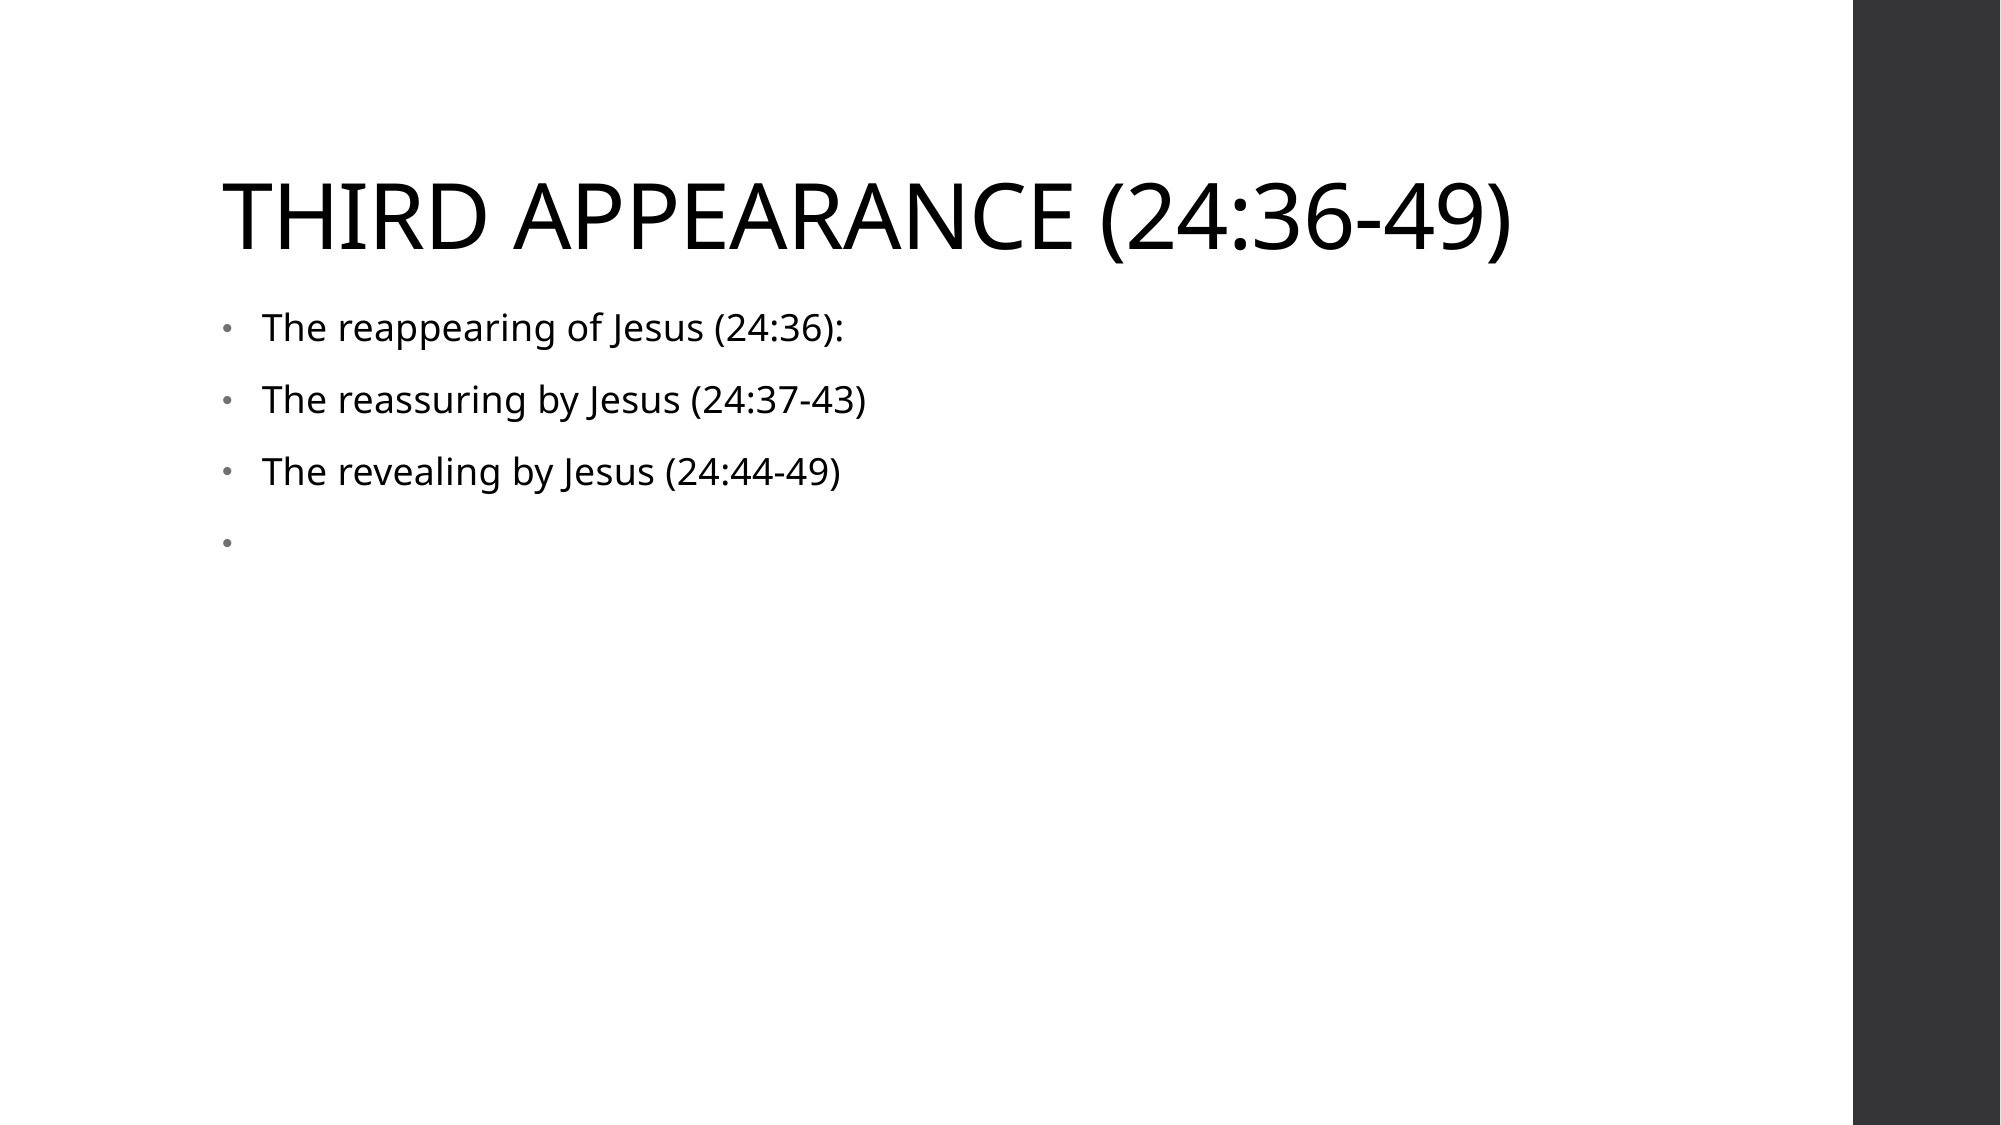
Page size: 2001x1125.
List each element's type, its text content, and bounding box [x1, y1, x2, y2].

title THIRD APPEARANCE (24:36-49) [206, 60, 1797, 278]
list The reappearing of Jesus (24:36): The reassuring by Jesus (24:37-43) The revealing by Jesus (24:44-49) [206, 299, 1617, 1014]
